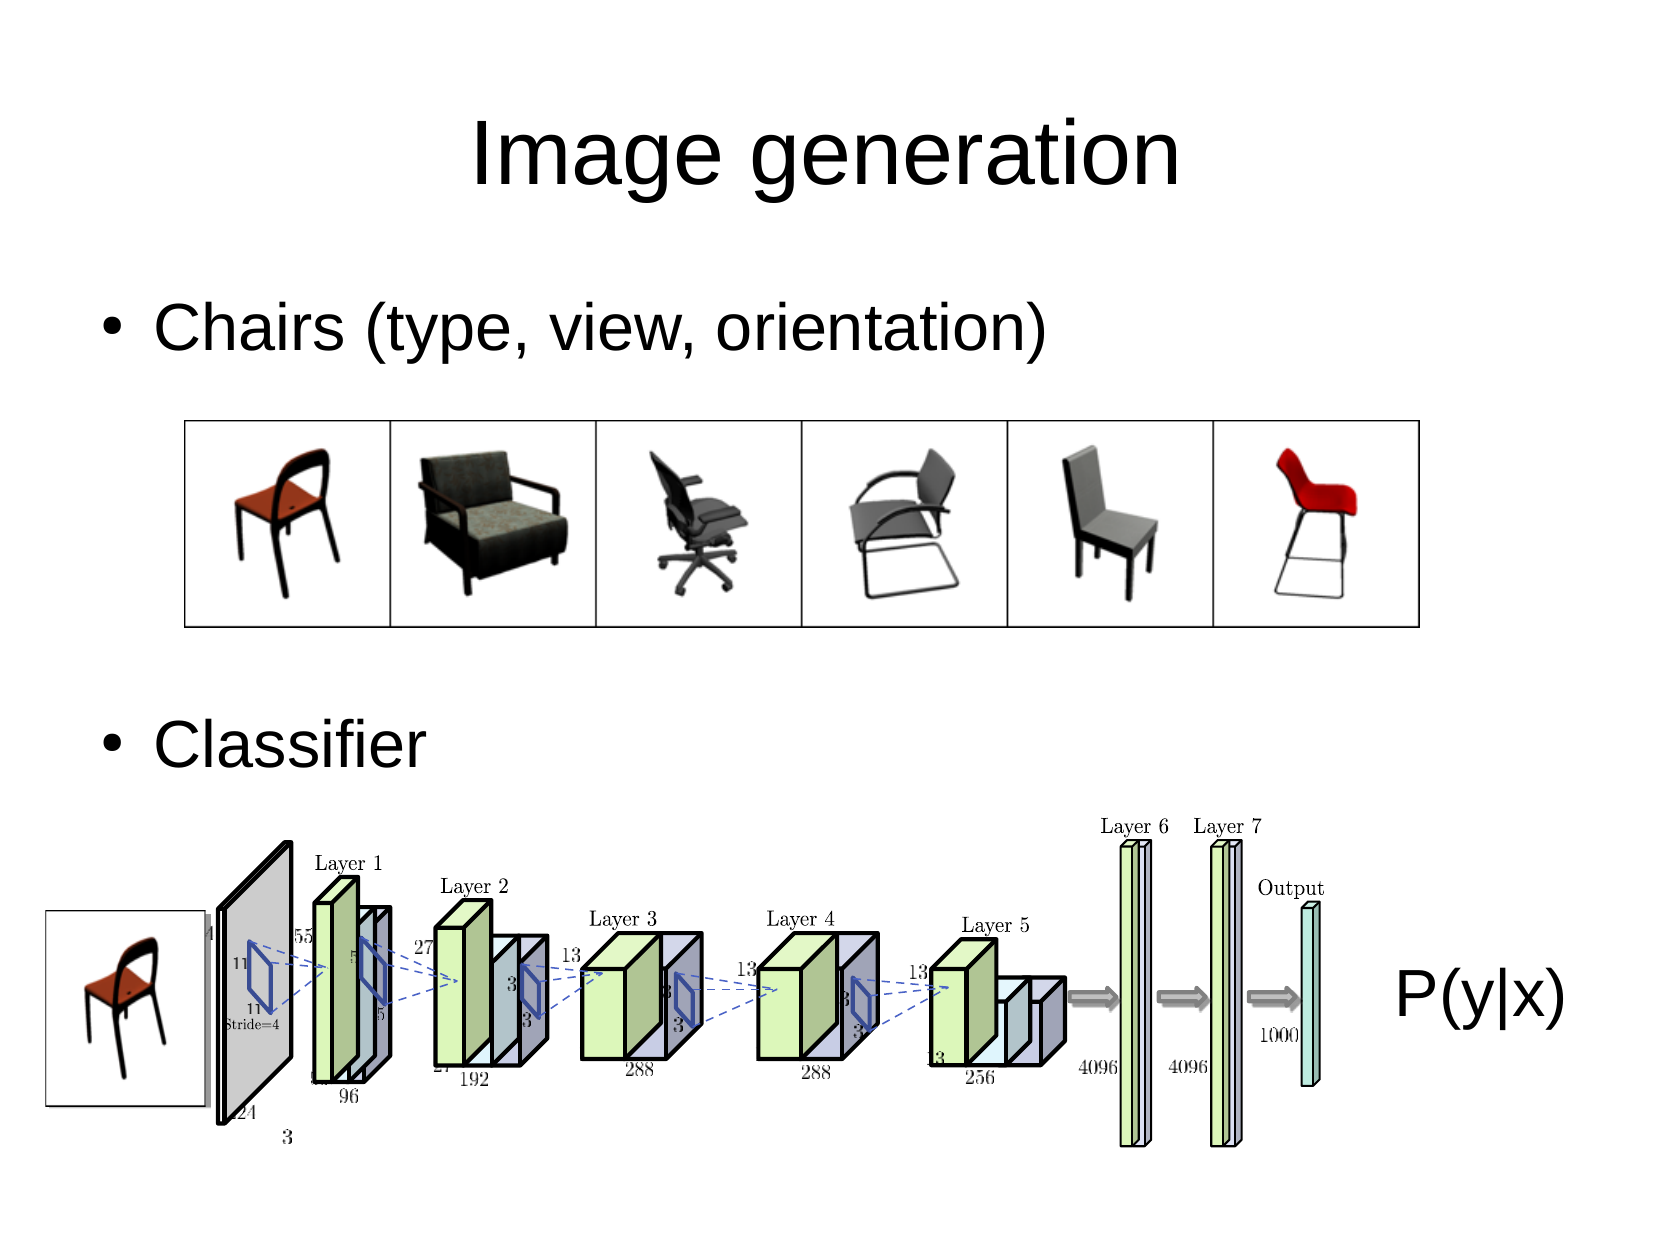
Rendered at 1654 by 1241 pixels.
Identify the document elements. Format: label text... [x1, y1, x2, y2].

text_box [1114, 823, 1124, 834]
text_box [1258, 879, 1273, 896]
text_box [364, 946, 382, 997]
picture [579, 1046, 598, 1061]
text_box [647, 910, 657, 926]
list Chairs (type, view, orientation) Classifier [82, 290, 1571, 1010]
text_box [1252, 818, 1262, 834]
picture [562, 947, 580, 962]
picture [965, 1069, 994, 1084]
text_box [374, 855, 382, 870]
text_box [962, 916, 974, 932]
picture [1260, 1027, 1298, 1042]
text_box [1285, 881, 1293, 895]
text_box [589, 910, 602, 926]
text_box [522, 936, 548, 980]
text_box [1248, 987, 1296, 1006]
text_box [1158, 987, 1206, 1006]
text_box [767, 910, 779, 926]
text_box [1211, 841, 1242, 1147]
picture [460, 1071, 488, 1086]
text_box [525, 973, 536, 1010]
text_box [387, 966, 391, 1002]
text_box [1101, 817, 1113, 833]
text_box [582, 934, 702, 1059]
text_box [1159, 818, 1169, 834]
picture [350, 950, 358, 963]
text_box [454, 883, 491, 898]
text_box [825, 910, 835, 926]
picture [310, 1071, 328, 1085]
picture [853, 1024, 863, 1038]
text_box [780, 915, 790, 926]
text_box [1294, 884, 1305, 899]
text_box [338, 860, 357, 875]
text_box [1123, 823, 1151, 838]
text_box [1317, 881, 1324, 895]
picture [662, 984, 671, 998]
text_box [328, 860, 339, 871]
text_box [1020, 917, 1029, 933]
text_box [1121, 841, 1152, 1147]
text_box [1216, 823, 1244, 838]
picture [839, 991, 849, 1006]
text_box [1302, 903, 1320, 1086]
text_box [1305, 884, 1317, 895]
picture [45, 910, 214, 1107]
text_box [1207, 823, 1217, 834]
text_box [612, 915, 640, 931]
picture [294, 928, 312, 943]
text_box [314, 878, 391, 1082]
picture [433, 1057, 452, 1072]
picture [507, 976, 516, 991]
text_box [855, 985, 867, 1023]
picture [231, 1104, 256, 1119]
text_box [1069, 987, 1117, 1006]
picture [909, 964, 927, 979]
picture [339, 1088, 358, 1103]
text_box [1274, 884, 1285, 895]
picture [282, 1129, 292, 1144]
picture [1078, 1059, 1117, 1074]
text_box [931, 940, 1065, 1066]
picture [926, 1051, 944, 1065]
picture [414, 939, 433, 954]
picture [673, 1017, 683, 1032]
text_box [435, 901, 548, 1066]
picture [625, 1061, 653, 1076]
picture [233, 957, 248, 969]
picture [522, 1012, 531, 1027]
picture [377, 1007, 384, 1020]
text_box [218, 843, 292, 1124]
picture [184, 420, 1420, 628]
text_box [789, 915, 817, 931]
title Image generation [82, 49, 1571, 257]
text_box [358, 860, 366, 870]
picture [801, 1064, 830, 1079]
text_box [440, 877, 453, 893]
text_box [975, 922, 985, 933]
text_box [758, 934, 878, 1059]
picture [247, 1003, 261, 1014]
text_box P(y|x) [1380, 948, 1583, 1039]
text_box [499, 878, 508, 893]
text_box [872, 996, 878, 1028]
picture [737, 961, 756, 976]
text_box [984, 922, 1012, 937]
text_box [315, 855, 327, 870]
text_box [1194, 817, 1206, 833]
picture [755, 1046, 774, 1061]
text_box [602, 915, 613, 926]
picture [1168, 1059, 1207, 1074]
